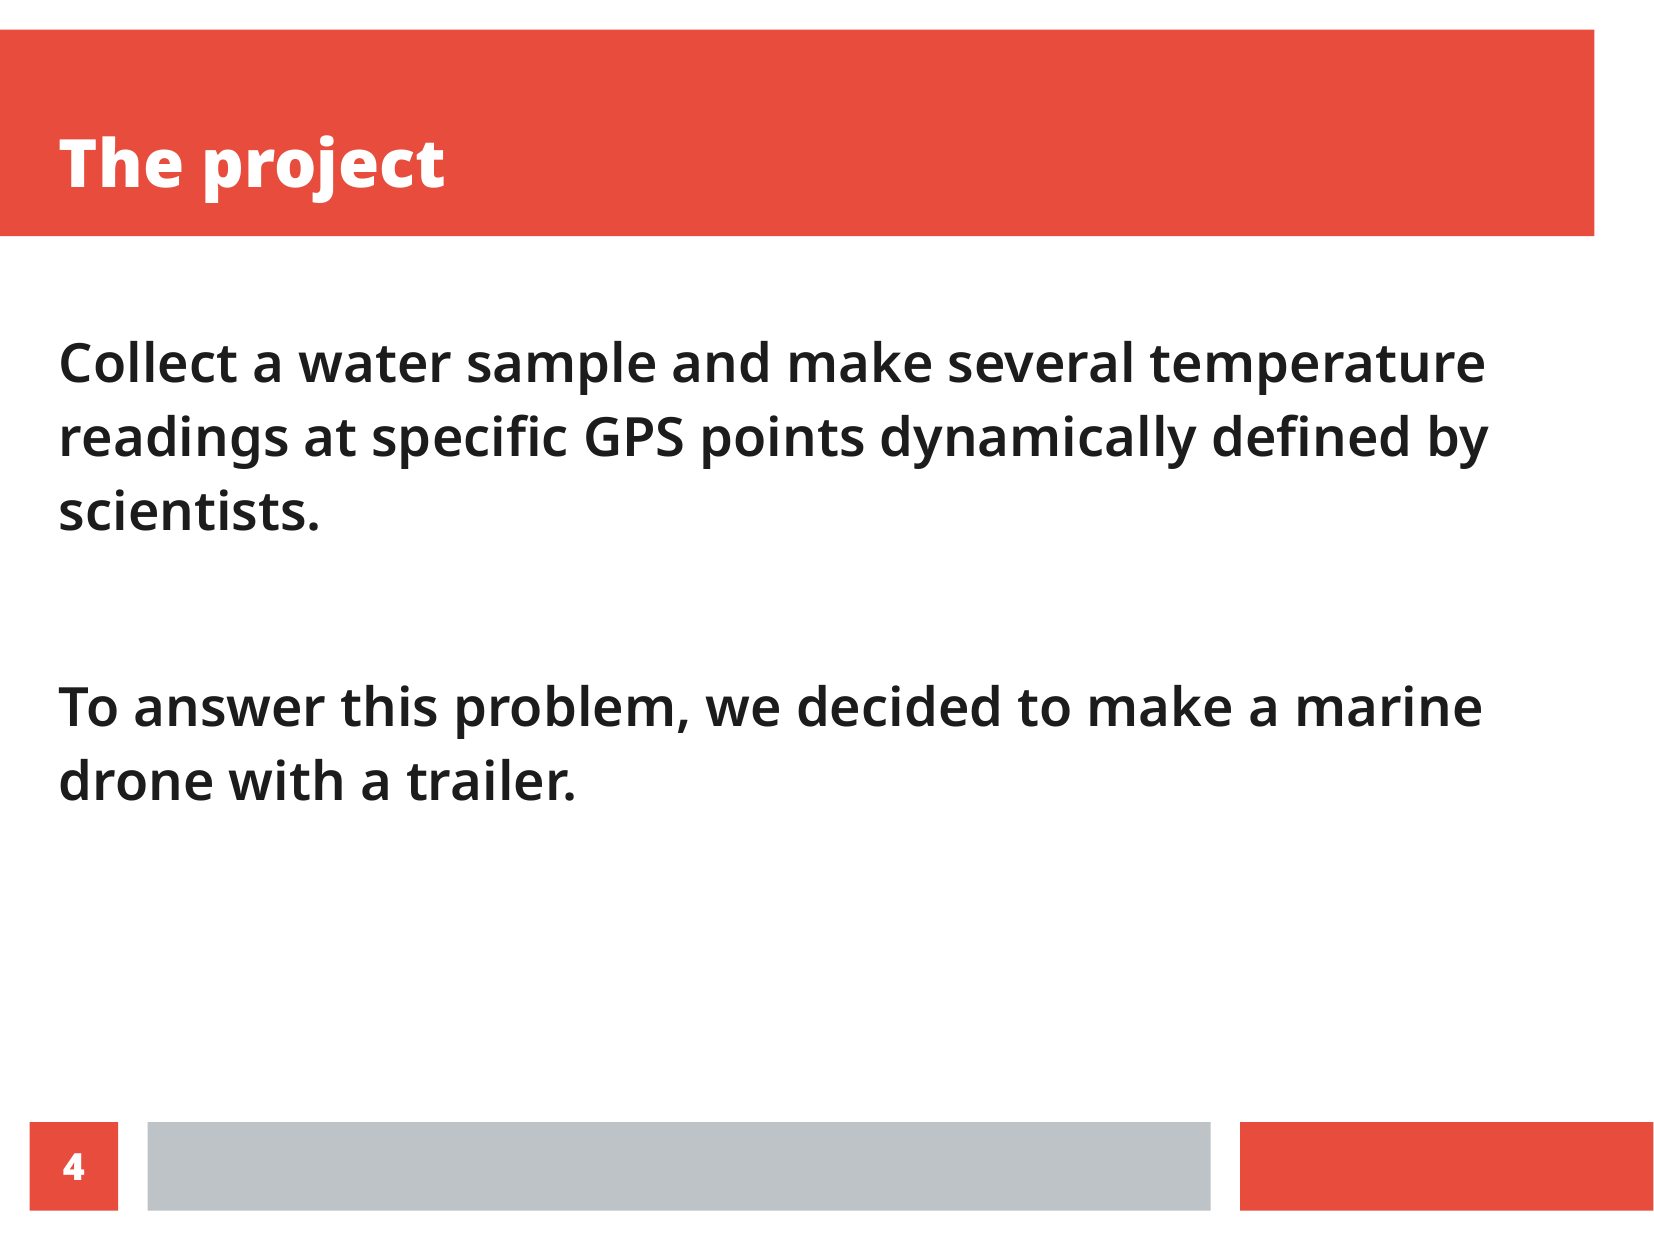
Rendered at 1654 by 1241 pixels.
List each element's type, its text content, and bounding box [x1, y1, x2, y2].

title The project [59, 59, 1595, 207]
list Collect a water sample and make several temperature readings at specific GPS points dynamically defined by scientists. To answer this problem, we decided to make a marine drone with a trailer. [59, 324, 1565, 1093]
